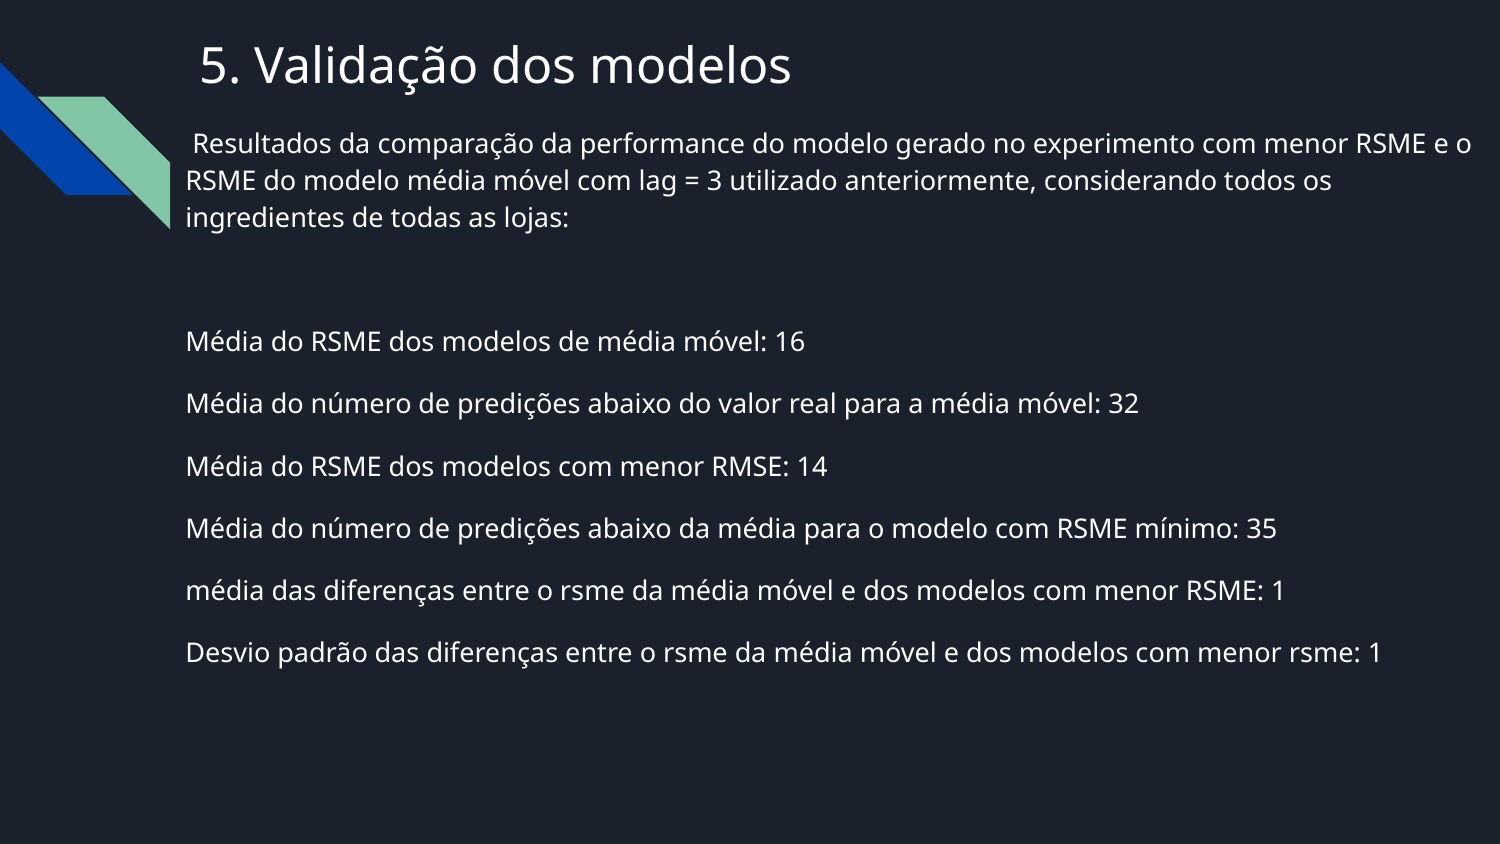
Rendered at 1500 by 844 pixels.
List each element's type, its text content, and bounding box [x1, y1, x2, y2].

title 5. Validação dos modelos [184, 18, 1340, 106]
list Resultados da comparação da performance do modelo gerado no experimento com menor RSME e o RSME do modelo média móvel com lag = 3 utilizado anteriormente, considerando todos os ingredientes de todas as lojas: Média do RSME dos modelos de média móvel: 16 Média do número de predições abaixo do valor real para a média móvel: 32 Média do RSME dos modelos com menor RMSE: 14 Média do número de predições abaixo da média para o modelo com RSME mínimo: 35 média das diferenças entre o rsme da média móvel e dos modelos com menor RSME: 1 Desvio padrão das diferenças entre o rsme da média móvel e dos modelos com menor rsme: 1 [170, 106, 1488, 752]
